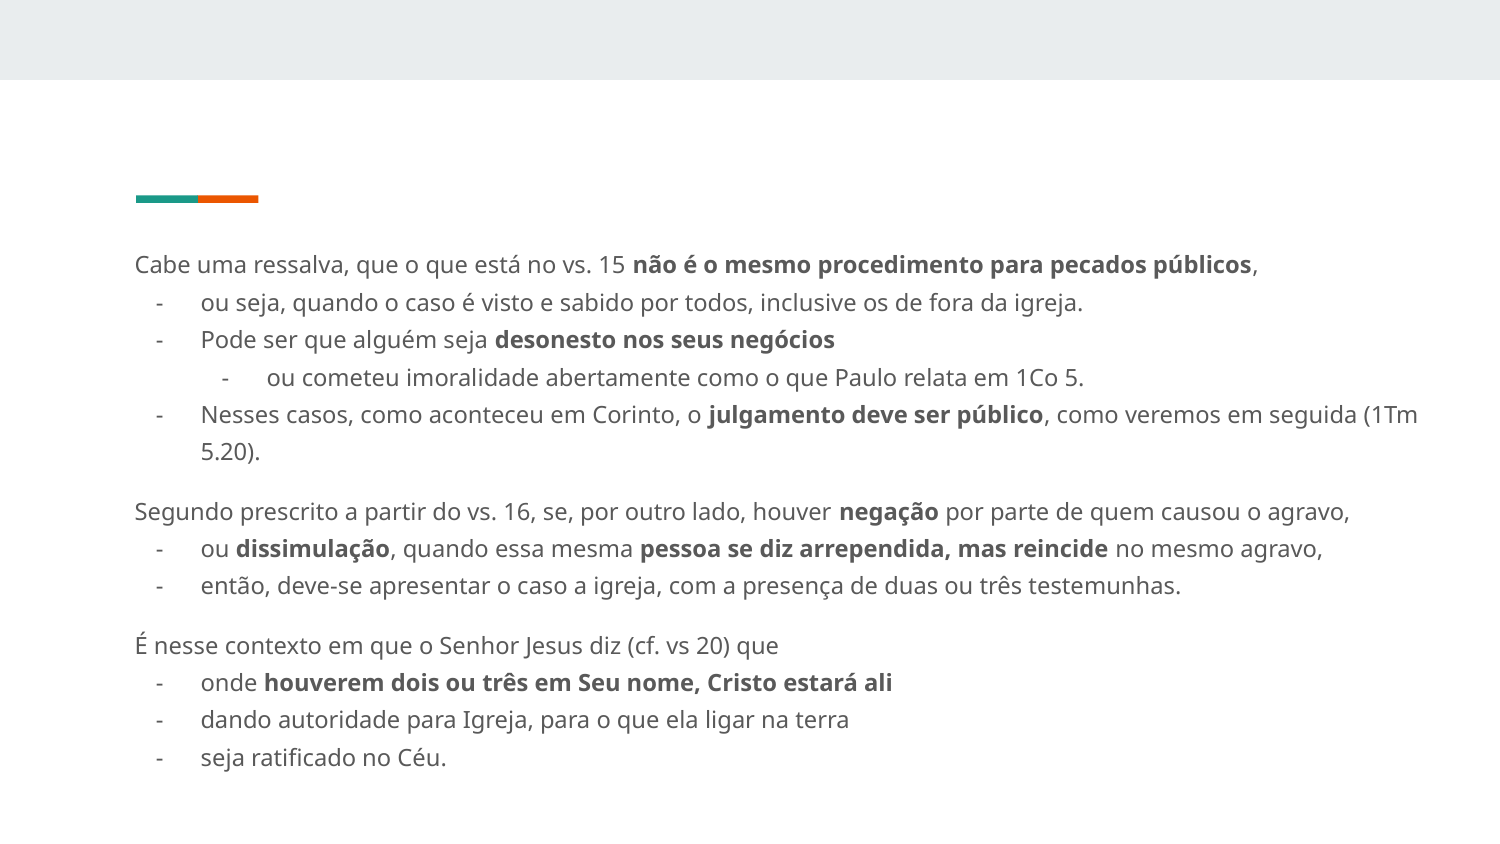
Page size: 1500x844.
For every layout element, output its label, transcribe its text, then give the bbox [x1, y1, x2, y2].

list Cabe uma ressalva, que o que está no vs. 15 não é o mesmo procedimento para pecados públicos, ou seja, quando o caso é visto e sabido por todos, inclusive os de fora da igreja. Pode ser que alguém seja desonesto nos seus negócios ou cometeu imoralidade abertamente como o que Paulo relata em 1Co 5. Nesses casos, como aconteceu em Corinto, o julgamento deve ser público, como veremos em seguida (1Tm 5.20). Segundo prescrito a partir do vs. 16, se, por outro lado, houver negação por parte de quem causou o agravo, ou dissimulação, quando essa mesma pessoa se diz arrependida, mas reincide no mesmo agravo, então, deve-se apresentar o caso a igreja, com a presença de duas ou três testemunhas. É nesse contexto em que o Senhor Jesus diz (cf. vs 20) que onde houverem dois ou três em Seu nome, Cristo estará ali dando autoridade para Igreja, para o que ela ligar na terra seja ratificado no Céu. [119, 228, 1448, 799]
